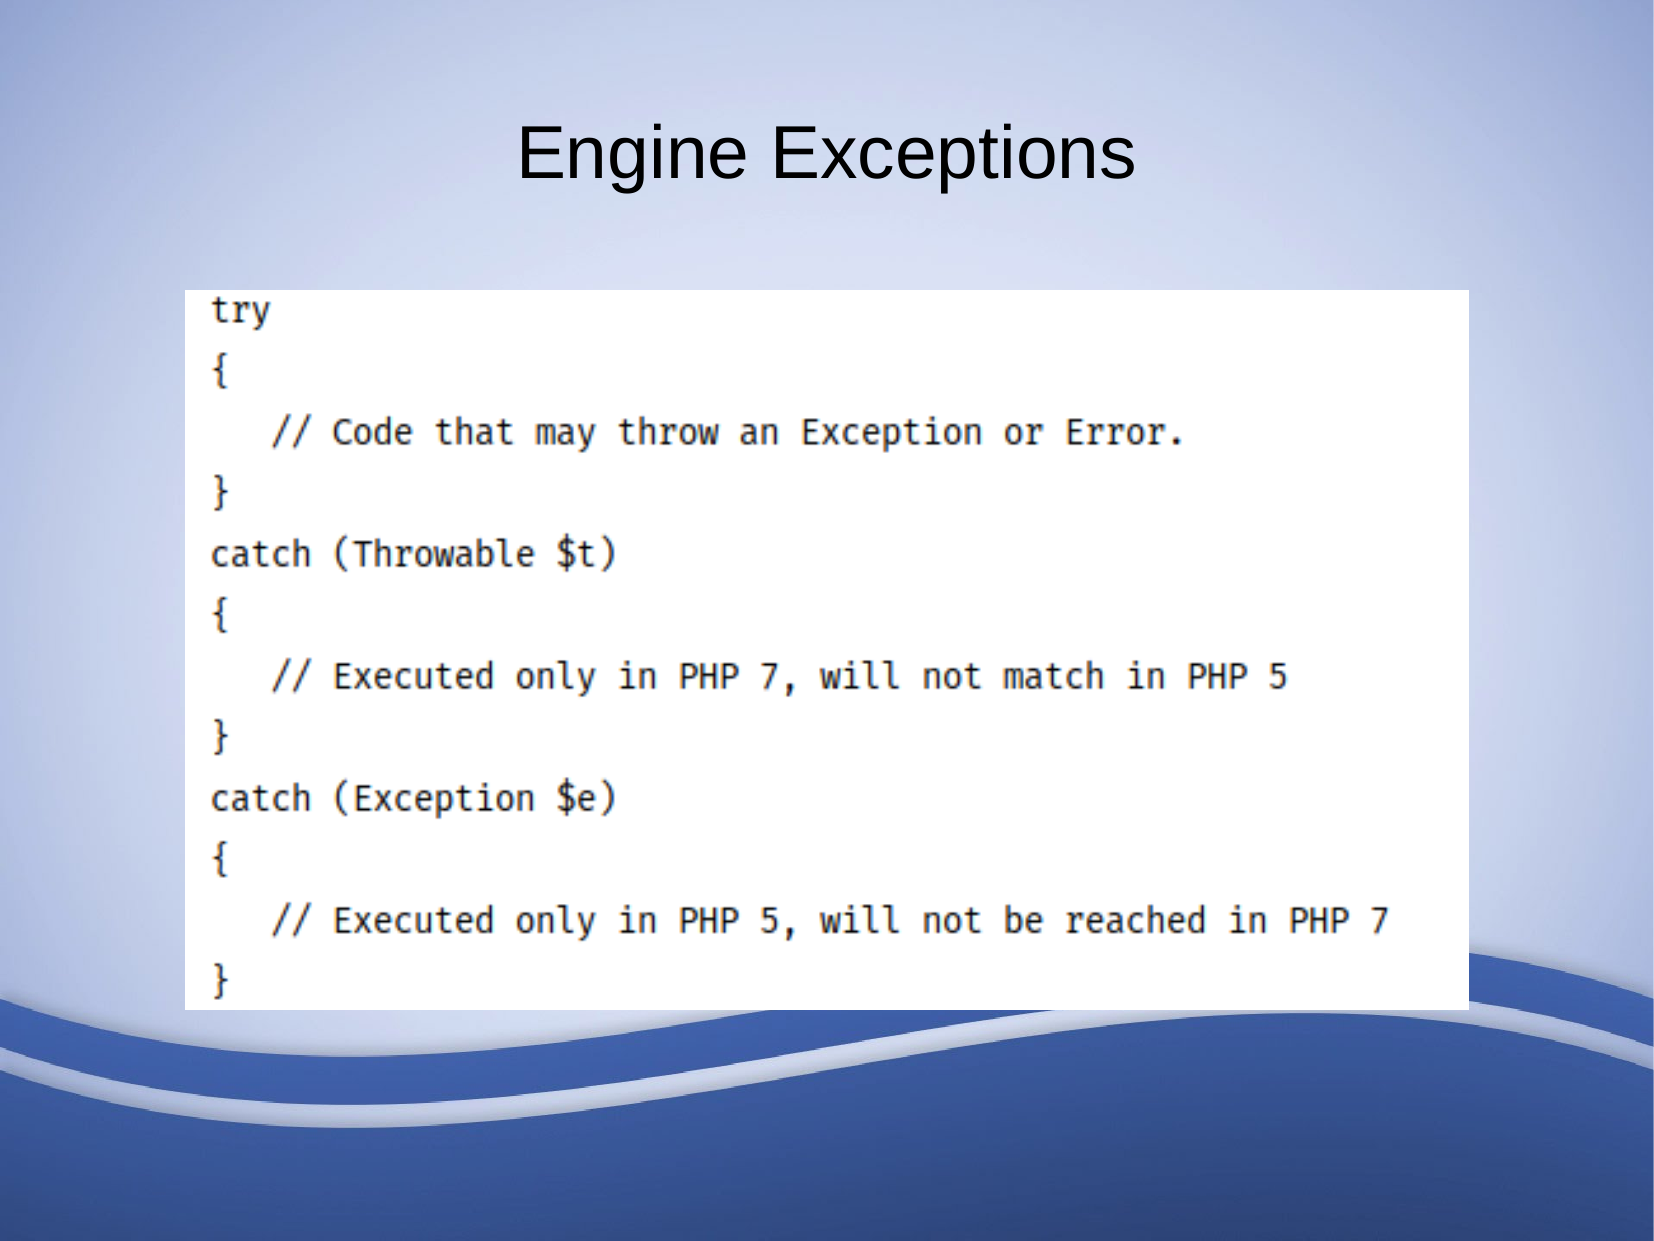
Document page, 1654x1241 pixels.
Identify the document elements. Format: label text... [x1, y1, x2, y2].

title Engine Exceptions [82, 49, 1571, 257]
picture [0, 0, 1654, 1241]
